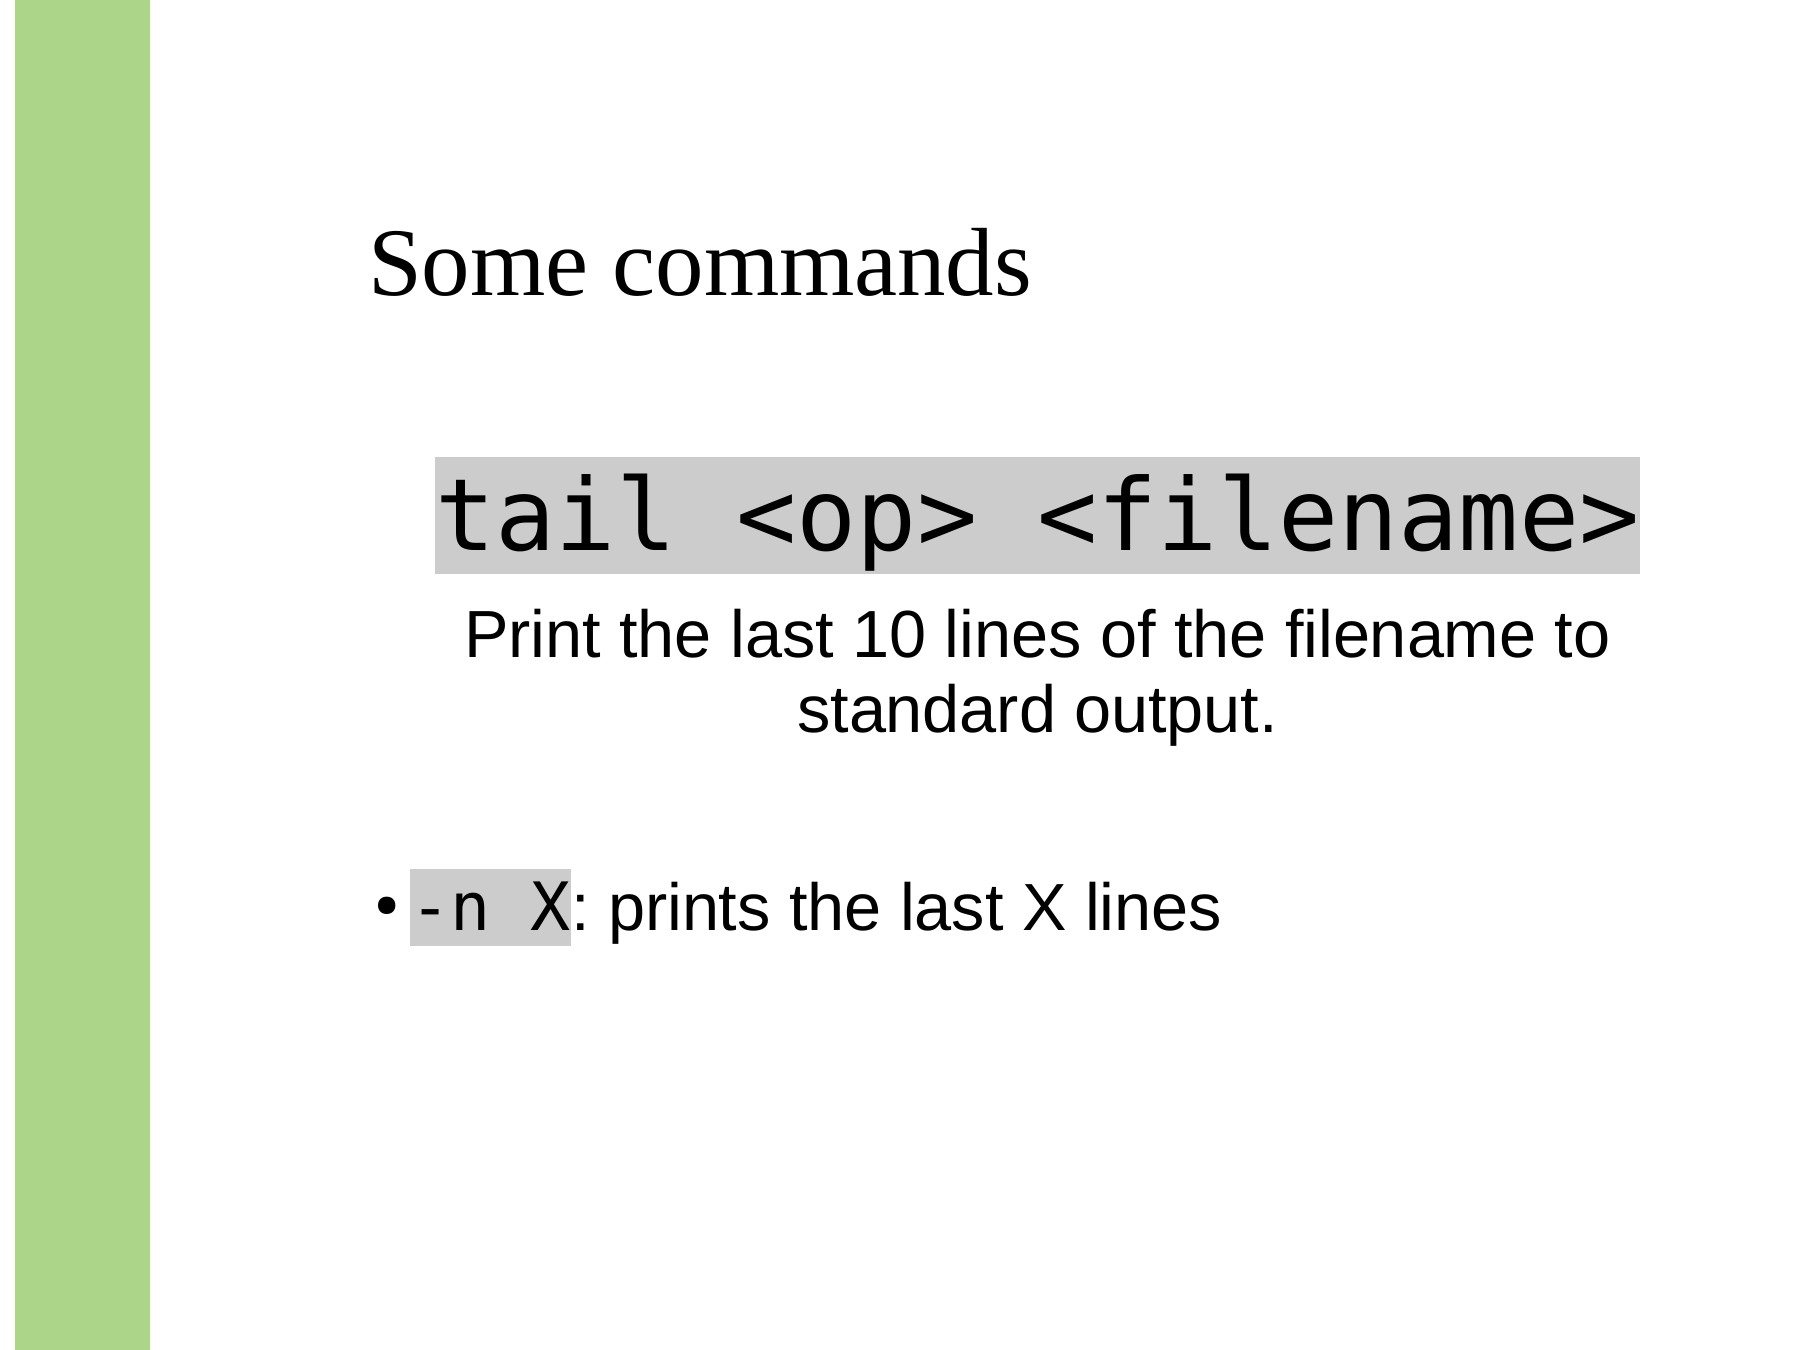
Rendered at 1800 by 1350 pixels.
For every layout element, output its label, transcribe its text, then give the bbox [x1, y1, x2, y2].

text_box tail <op> <filename> Print the last 10 lines of the filename to standard output. -n X: prints the last X lines [360, 449, 1681, 955]
subtitle Some commands [368, 101, 1531, 424]
